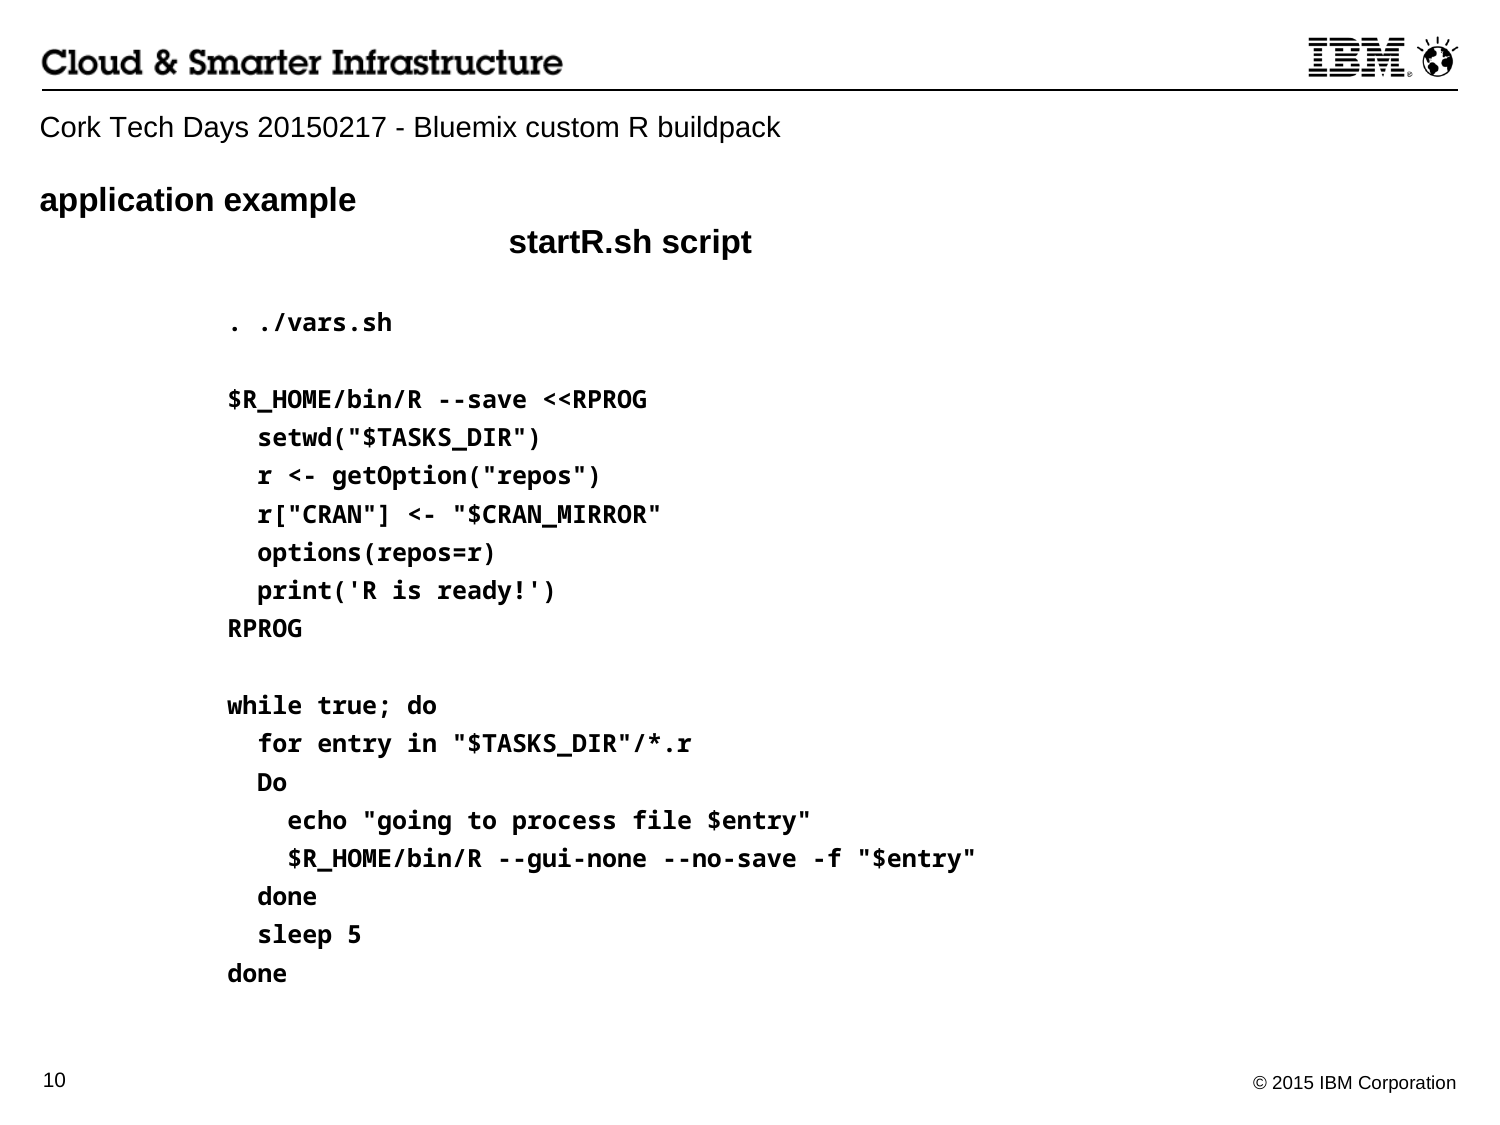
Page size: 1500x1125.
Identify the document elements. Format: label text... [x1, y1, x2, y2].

picture [39, 35, 572, 86]
title Cork Tech Days 20150217 - Bluemix custom R buildpack application example [24, 100, 1463, 226]
list startR.sh script . ./vars.sh $R_HOME/bin/R --save <<RPROG setwd("$TASKS_DIR") r <- getOption("repos") r["CRAN"] <- "$CRAN_MIRROR" options(repos=r) print('R is ready!') RPROG while true; do for entry in "$TASKS_DIR"/*.r Do echo "going to process file $entry" $R_HOME/bin/R --gui-none --no-save -f "$entry" done sleep 5 done [212, 212, 1288, 1110]
picture [1294, 22, 1469, 89]
